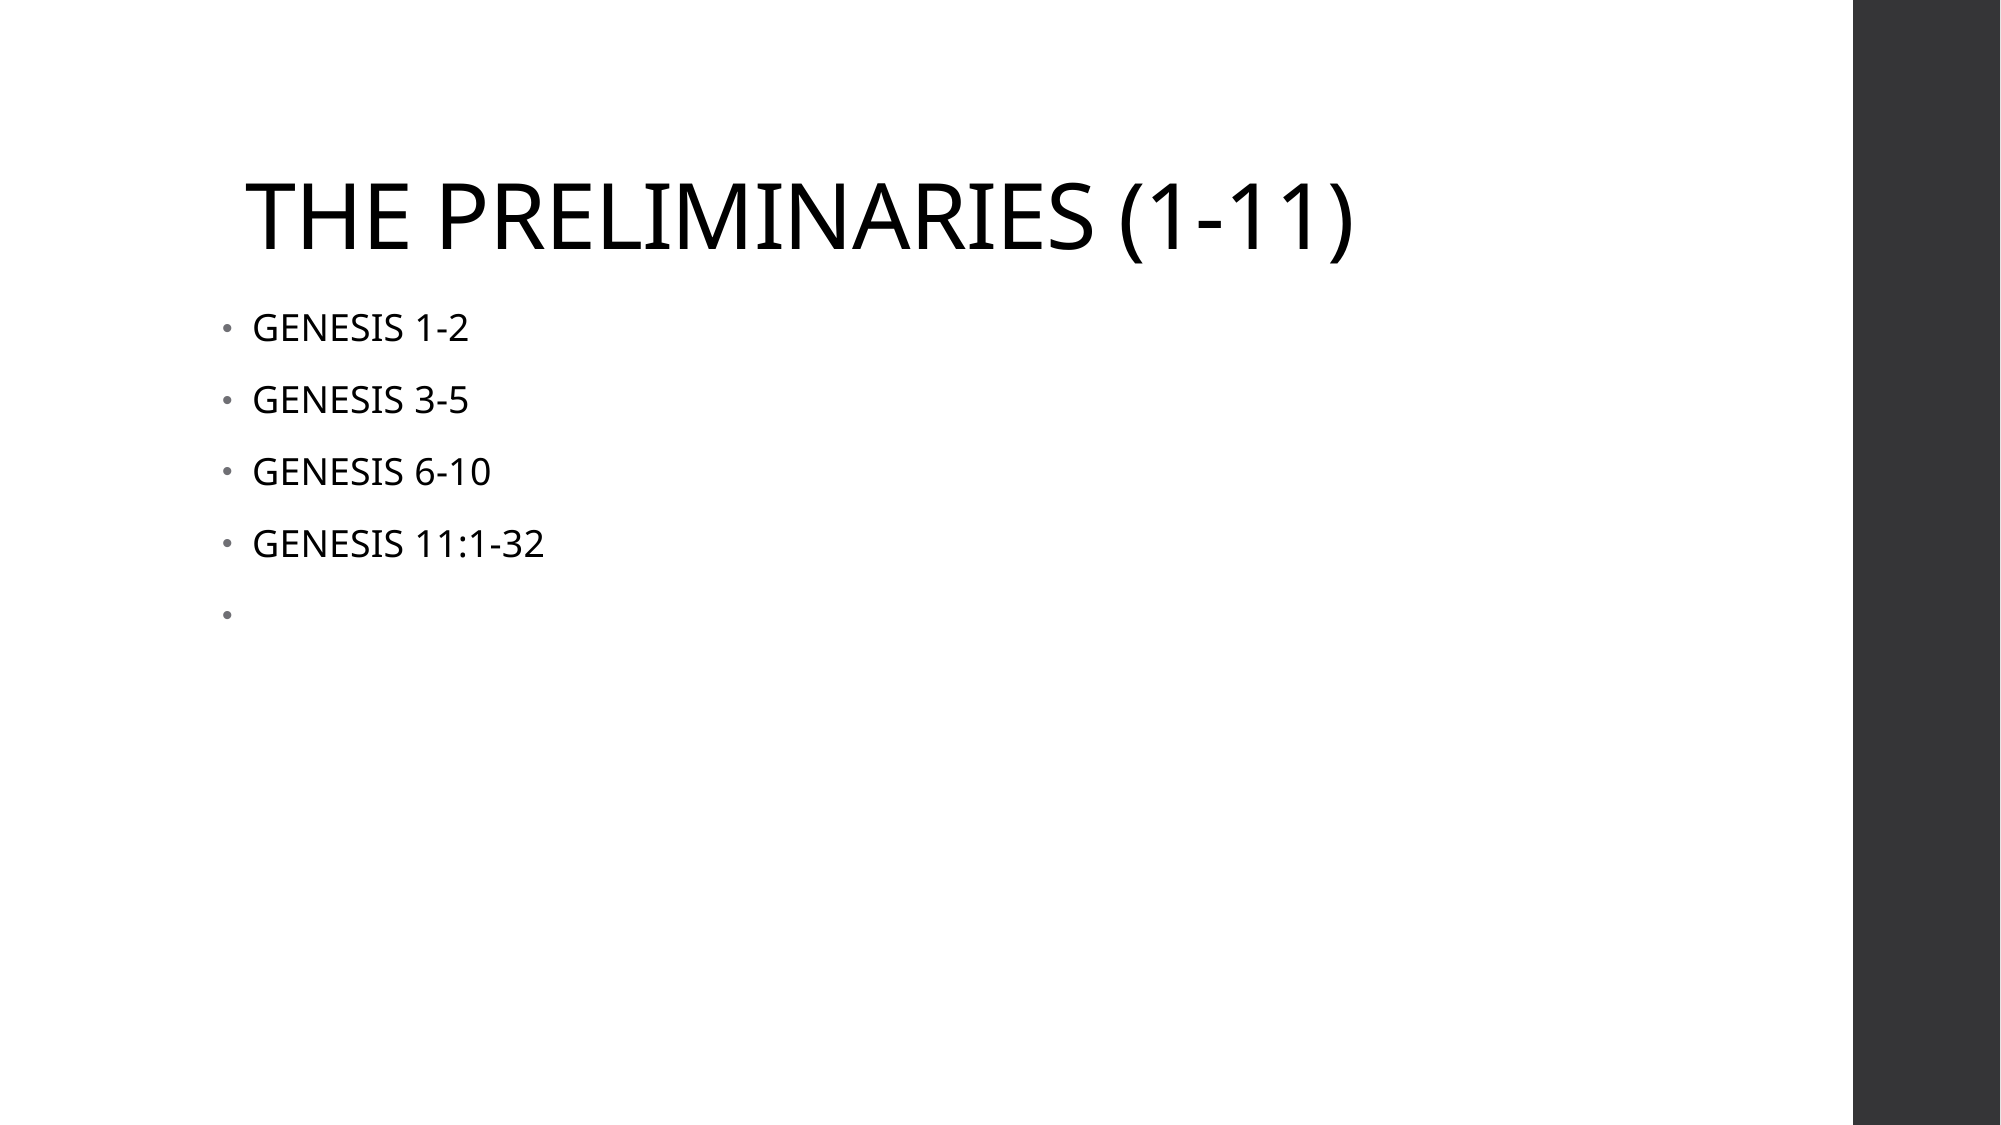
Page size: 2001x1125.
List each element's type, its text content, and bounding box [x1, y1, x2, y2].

list GENESIS 1-2 GENESIS 3-5 GENESIS 6-10 GENESIS 11:1-32 [206, 299, 1617, 1014]
title THE PRELIMINARIES (1-11) [206, 60, 1797, 278]
